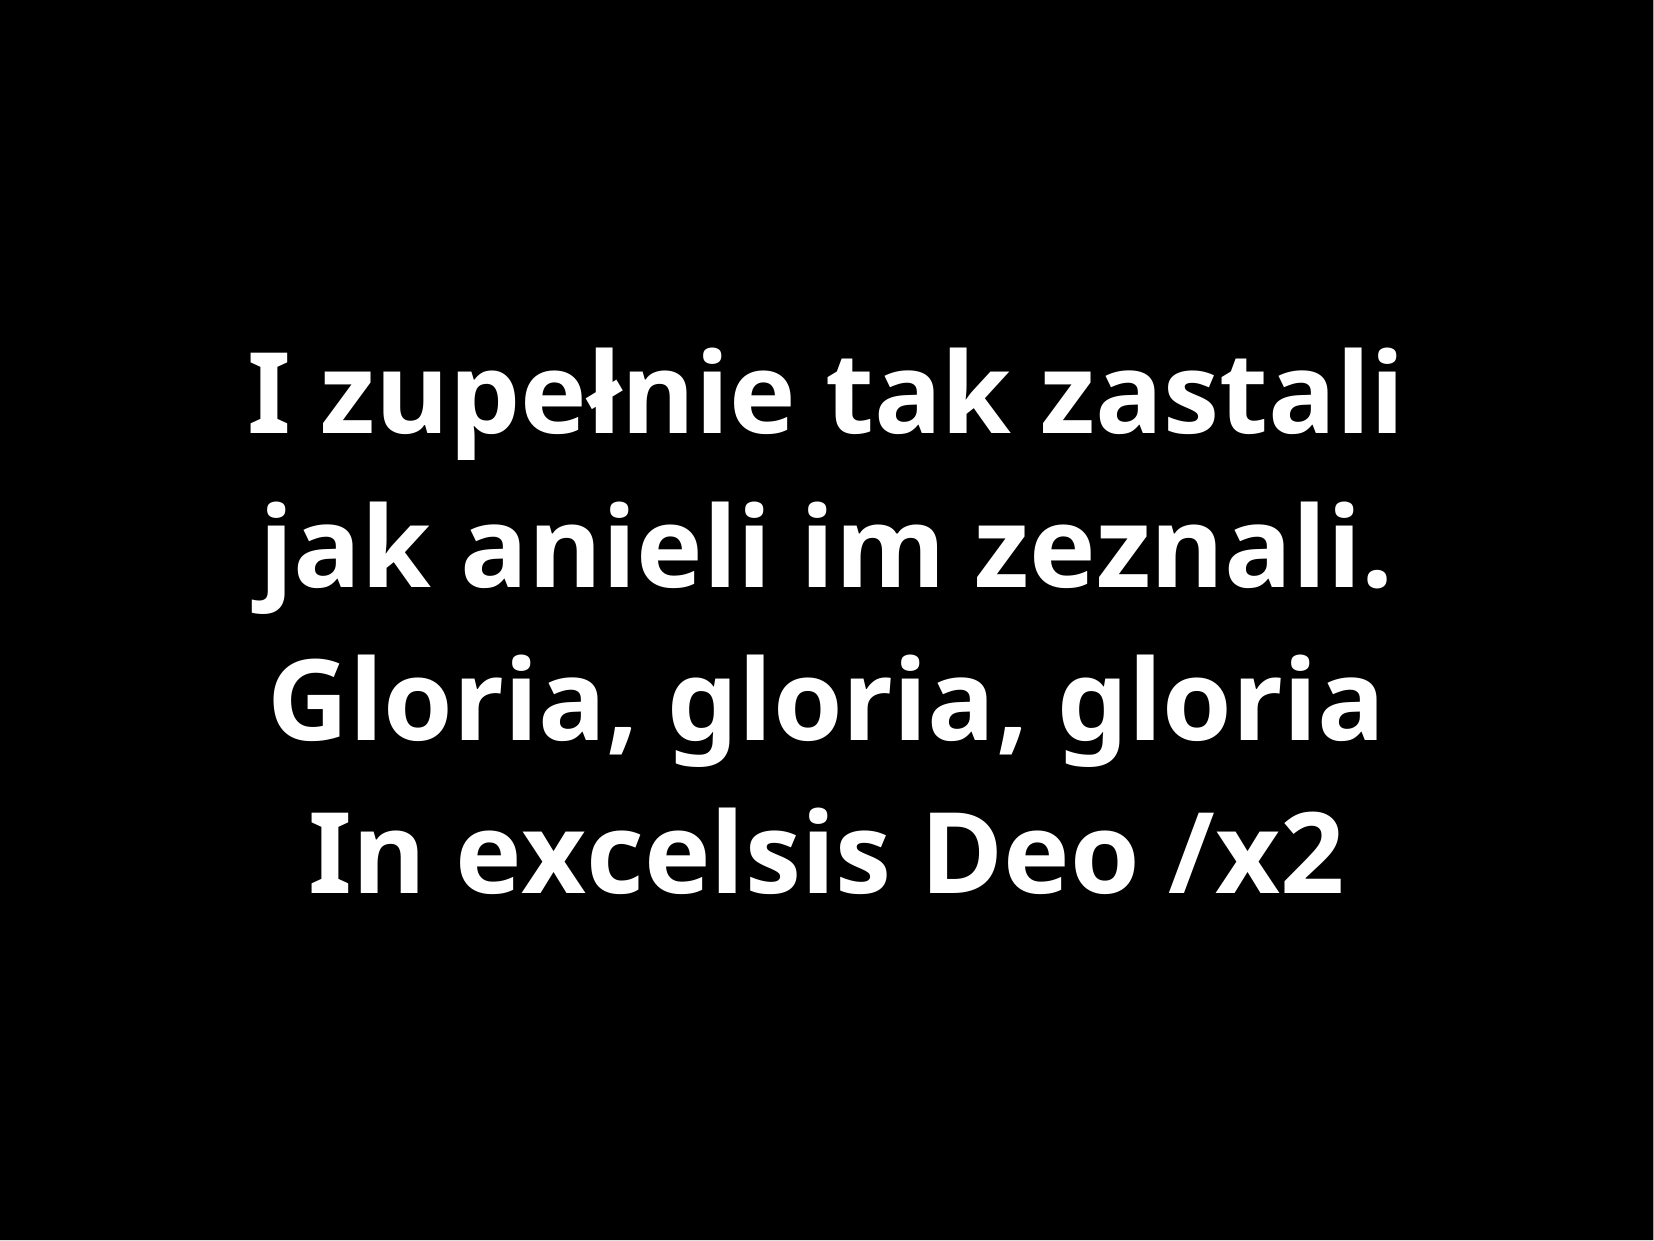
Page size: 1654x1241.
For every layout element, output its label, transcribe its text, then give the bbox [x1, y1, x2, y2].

title I zupełnie tak zastali jak anieli im zeznali. Gloria, gloria, gloria In excelsis Deo /x2 [0, 0, 1654, 1241]
